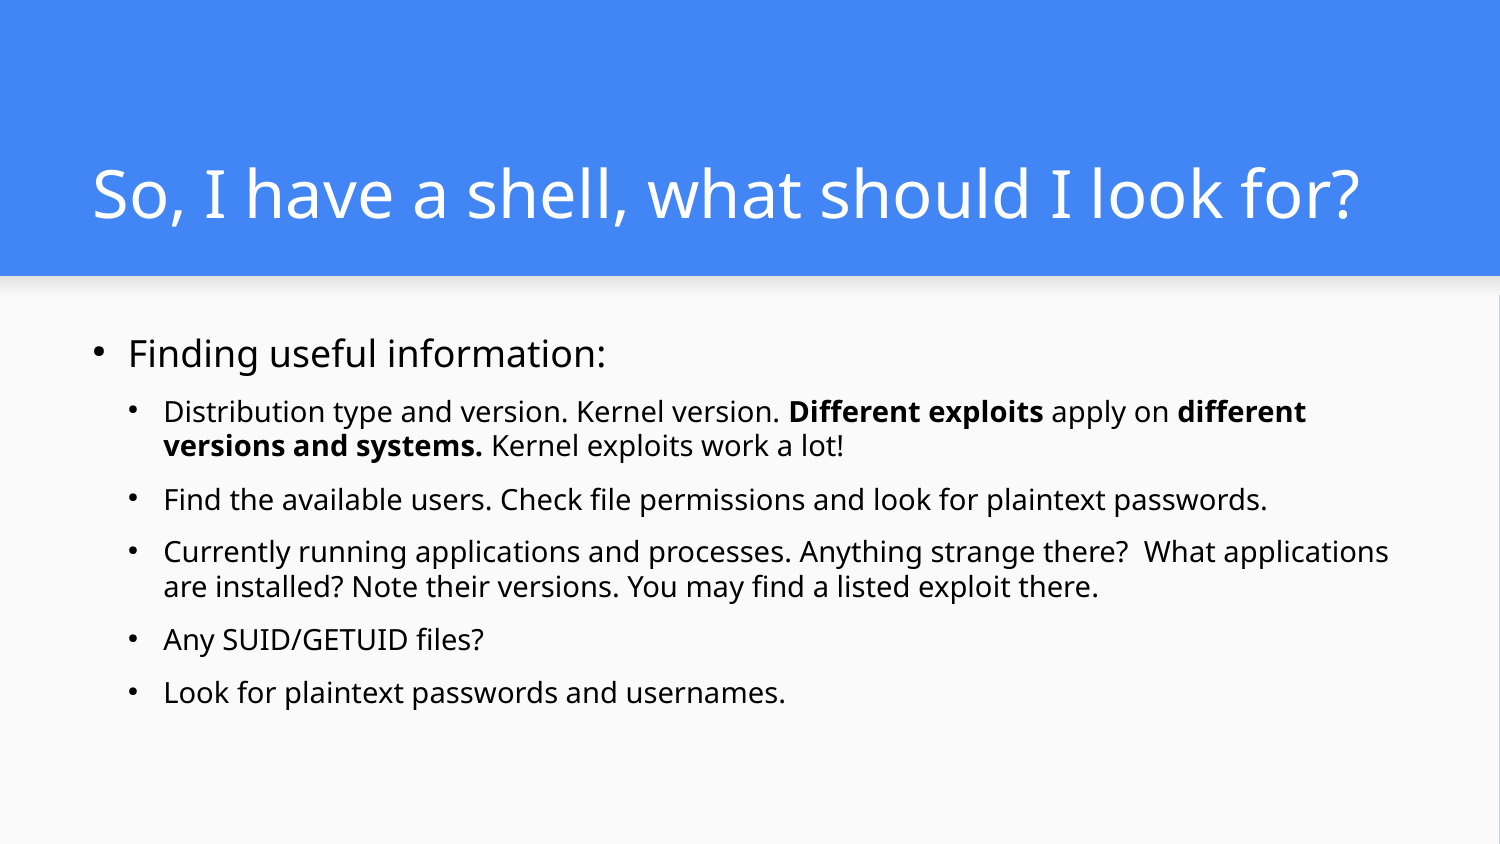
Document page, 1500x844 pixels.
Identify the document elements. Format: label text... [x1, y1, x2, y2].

list Finding useful information: Distribution type and version. Kernel version. Different exploits apply on different versions and systems. Kernel exploits work a lot! Find the available users. Check file permissions and look for plaintext passwords. Currently running applications and processes. Anything strange there? What applications are installed? Note their versions. You may find a listed exploit there. Any SUID/GETUID files? Look for plaintext passwords and usernames. [77, 314, 1427, 760]
title So, I have a shell, what should I look for? [77, 121, 1427, 248]
